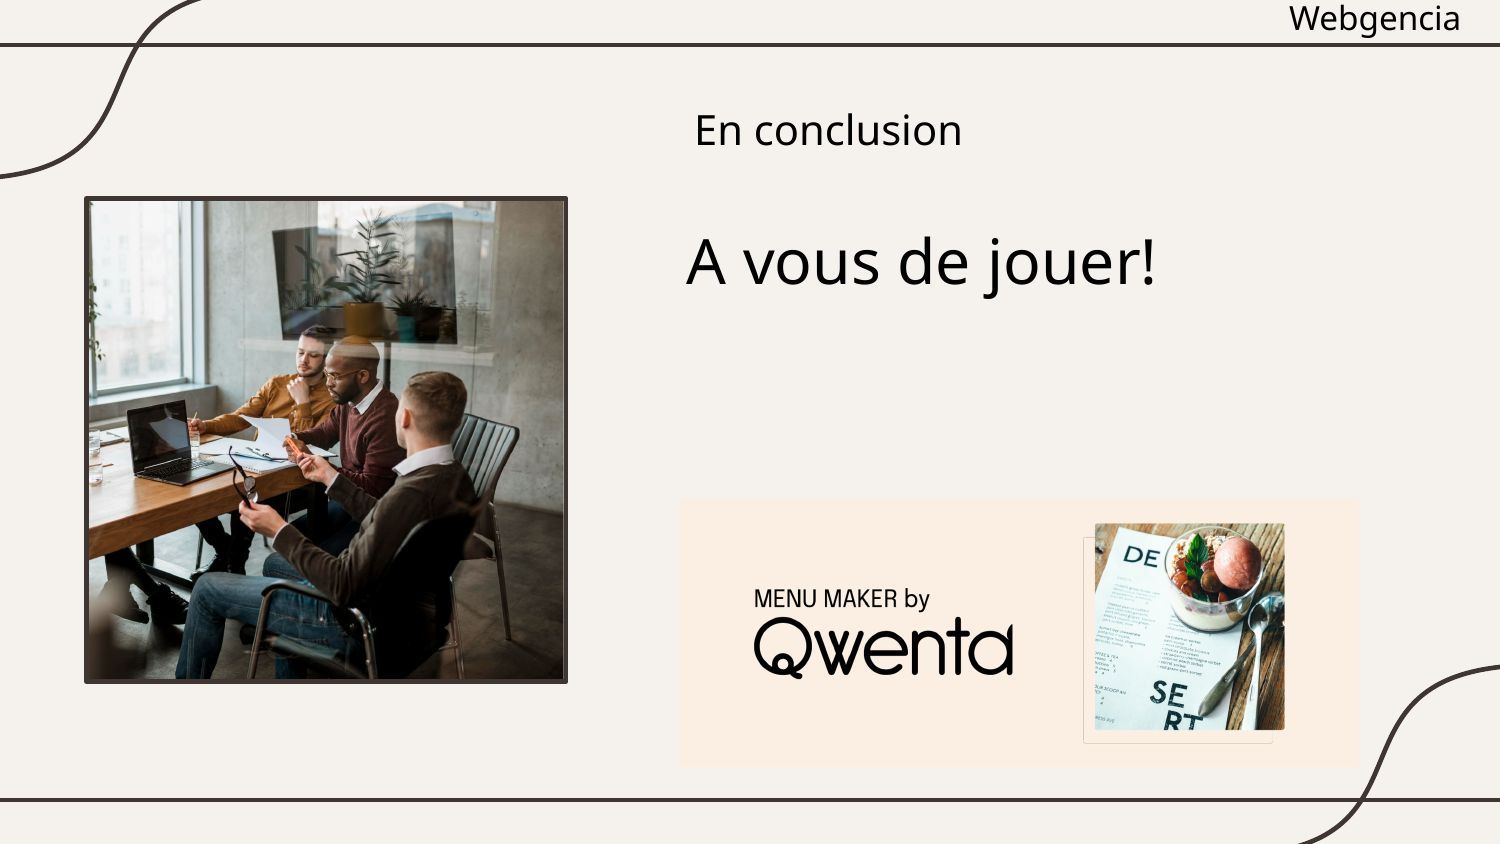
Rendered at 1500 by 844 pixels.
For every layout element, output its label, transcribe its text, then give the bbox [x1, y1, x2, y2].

text_box Webgencia [1250, 0, 1500, 42]
title En conclusion [679, 88, 1241, 153]
picture [88, 200, 564, 680]
picture [679, 498, 1359, 768]
text_box A vous de jouer! [671, 206, 1418, 534]
